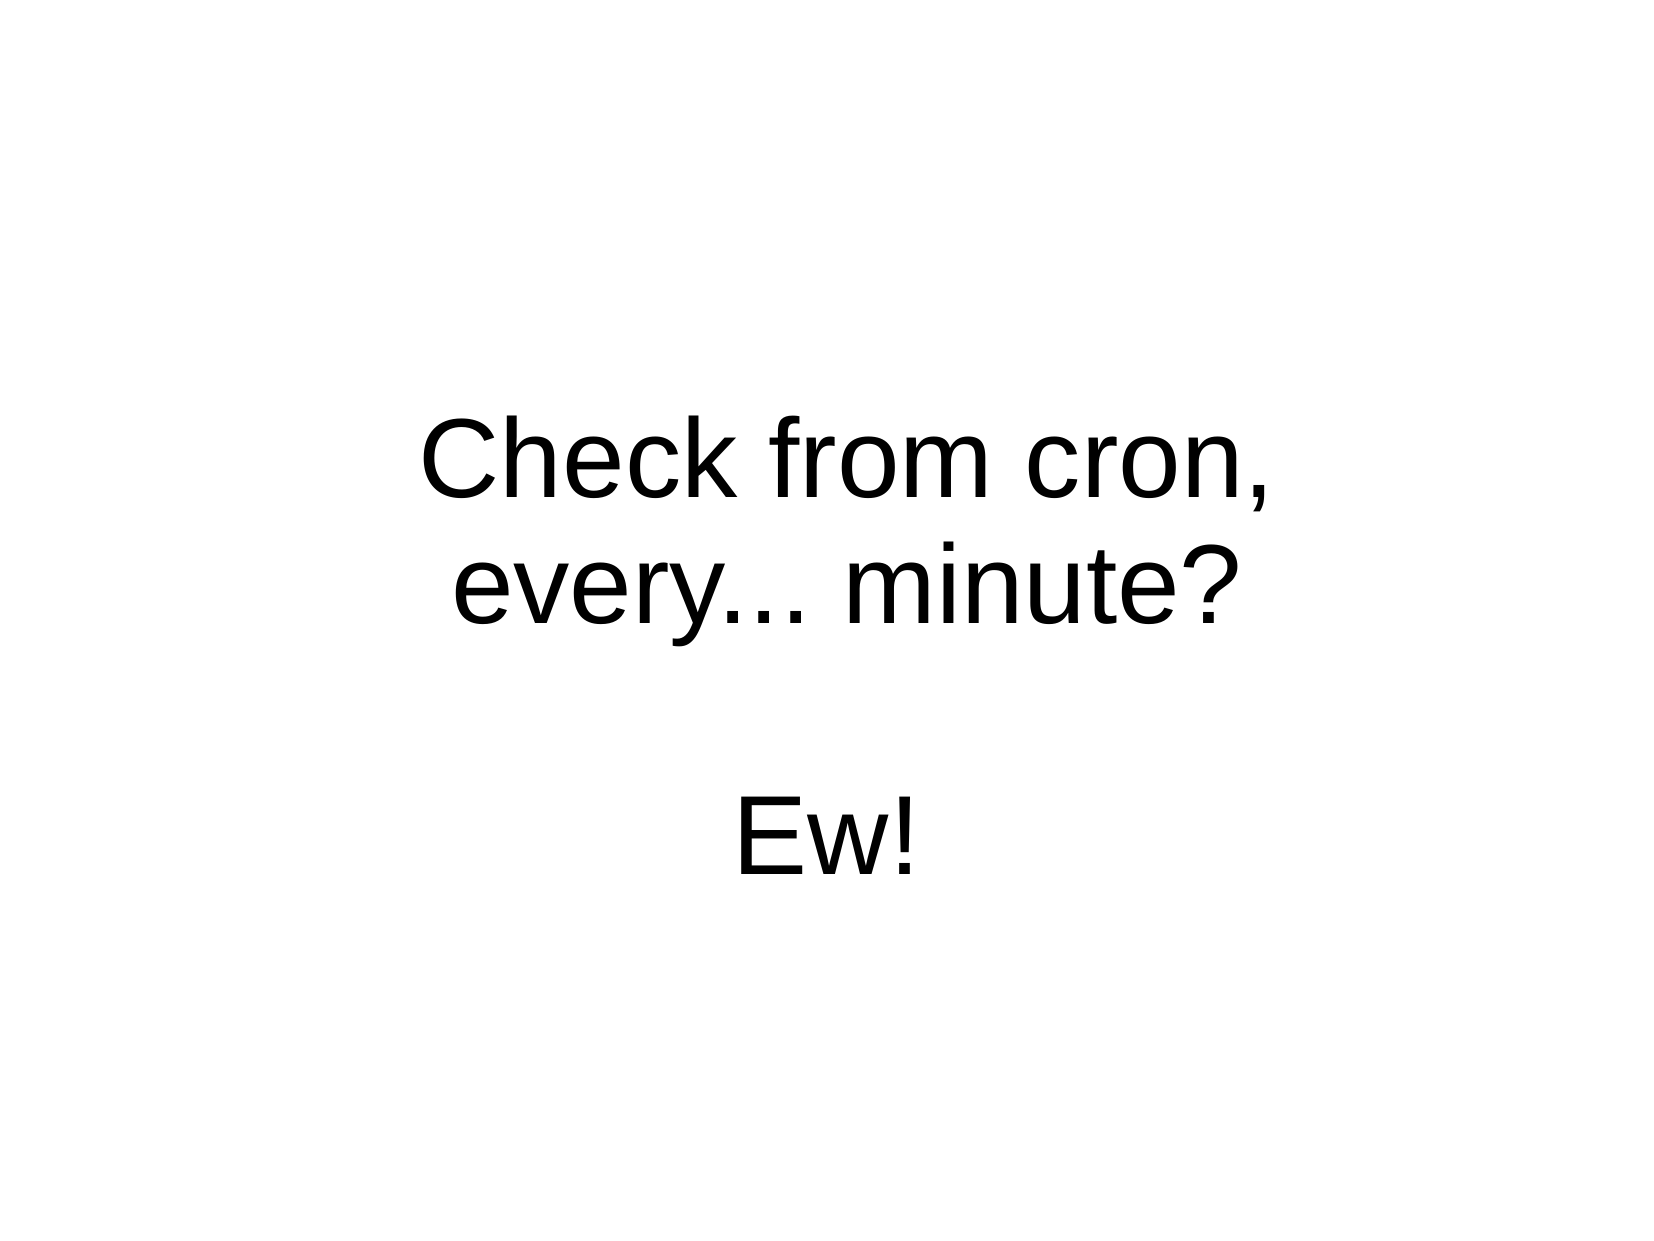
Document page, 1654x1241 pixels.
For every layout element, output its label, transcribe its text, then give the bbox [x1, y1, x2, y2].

subtitle Check from cron, every... minute? Ew! [82, 285, 1571, 1010]
